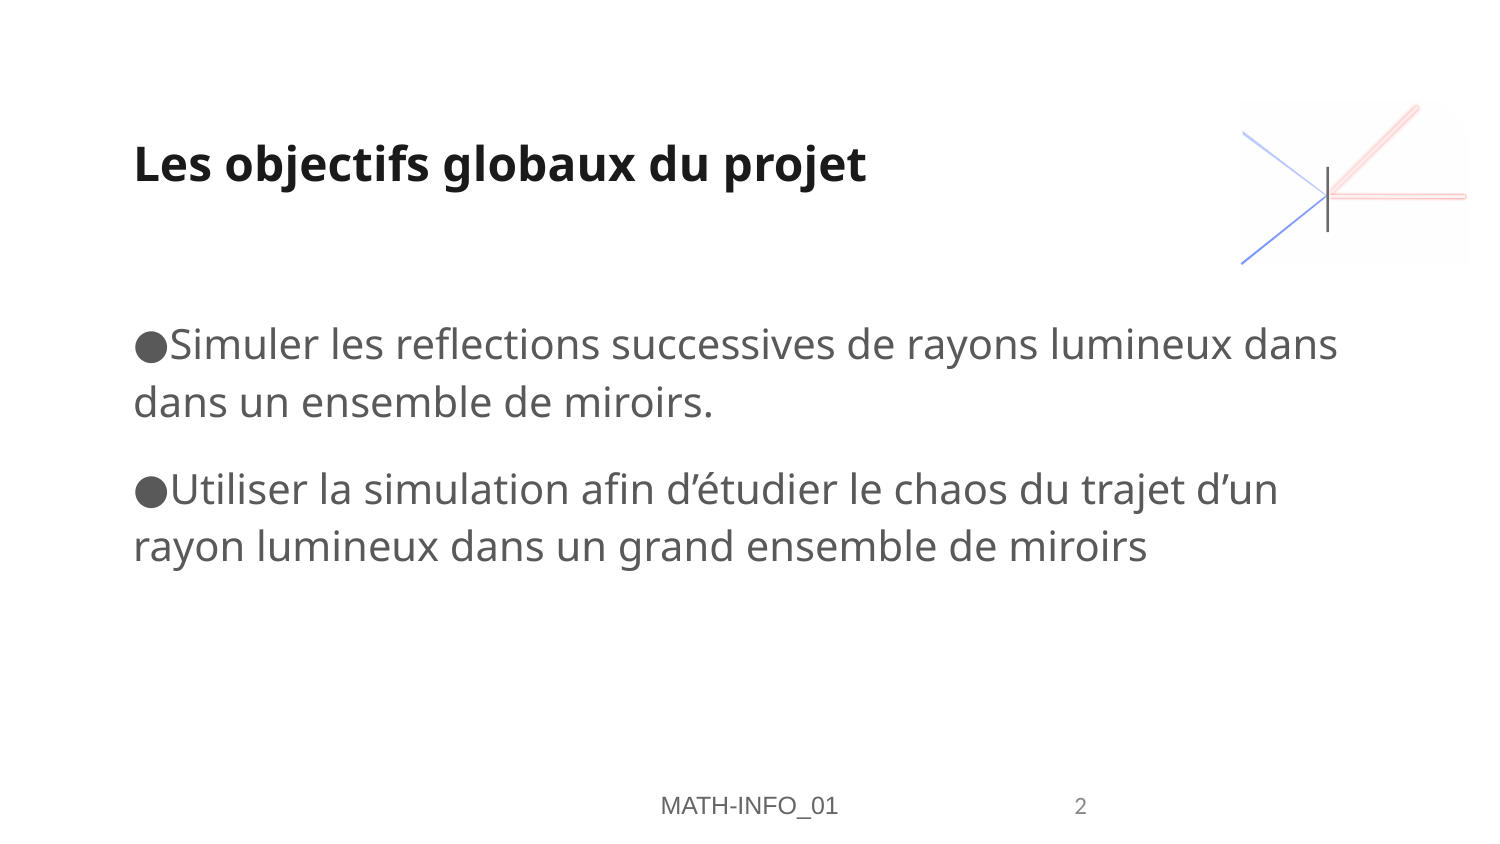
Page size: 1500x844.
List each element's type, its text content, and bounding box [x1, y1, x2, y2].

text_box MATH-INFO_01 [645, 783, 857, 828]
title Les objectifs globaux du projet [118, 118, 1240, 207]
text_box [1059, 782, 1397, 828]
list Simuler les reflections successives de rayons lumineux dans dans un ensemble de miroirs. Utiliser la simulation afin d’étudier le chaos du trajet d’un rayon lumineux dans un grand ensemble de miroirs [118, 295, 1380, 667]
picture [1240, 100, 1469, 266]
